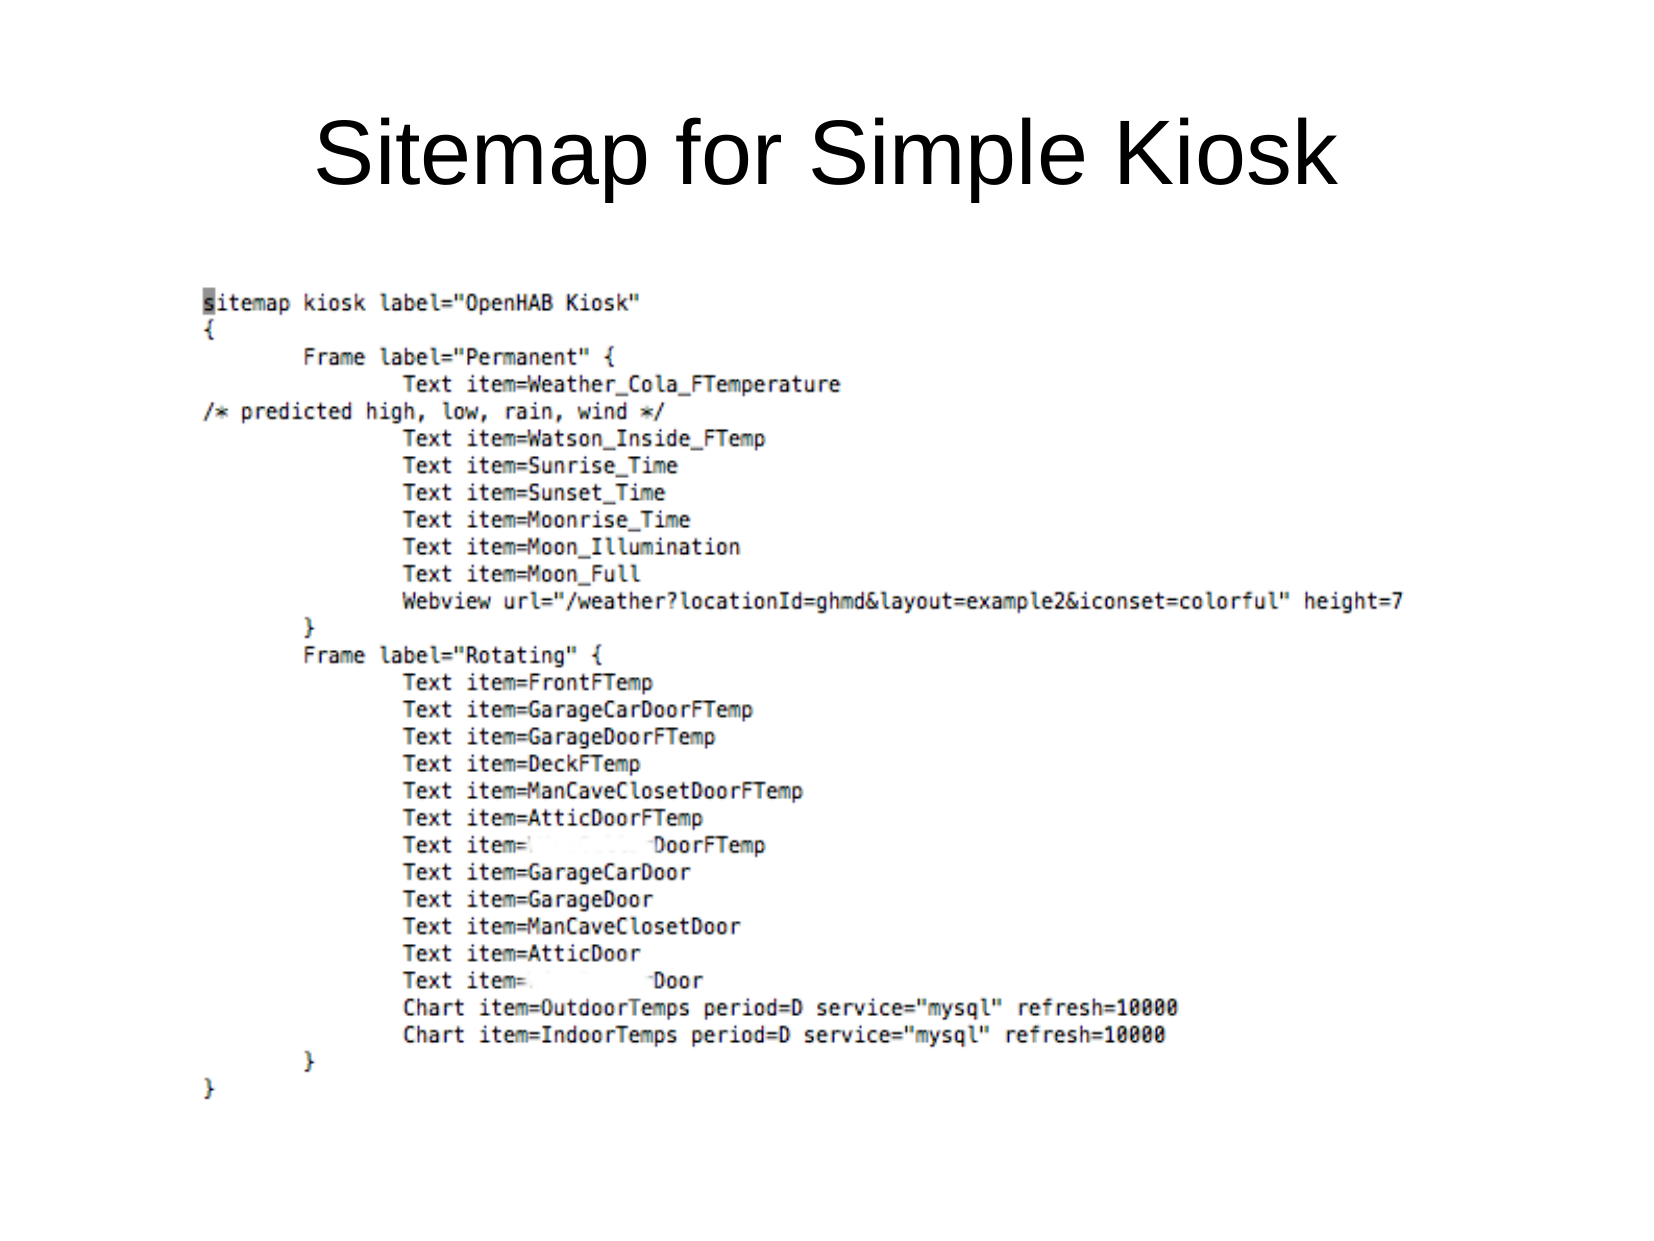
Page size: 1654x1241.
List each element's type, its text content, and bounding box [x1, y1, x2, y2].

title Sitemap for Simple Kiosk [82, 49, 1571, 257]
picture [195, 284, 1427, 1114]
